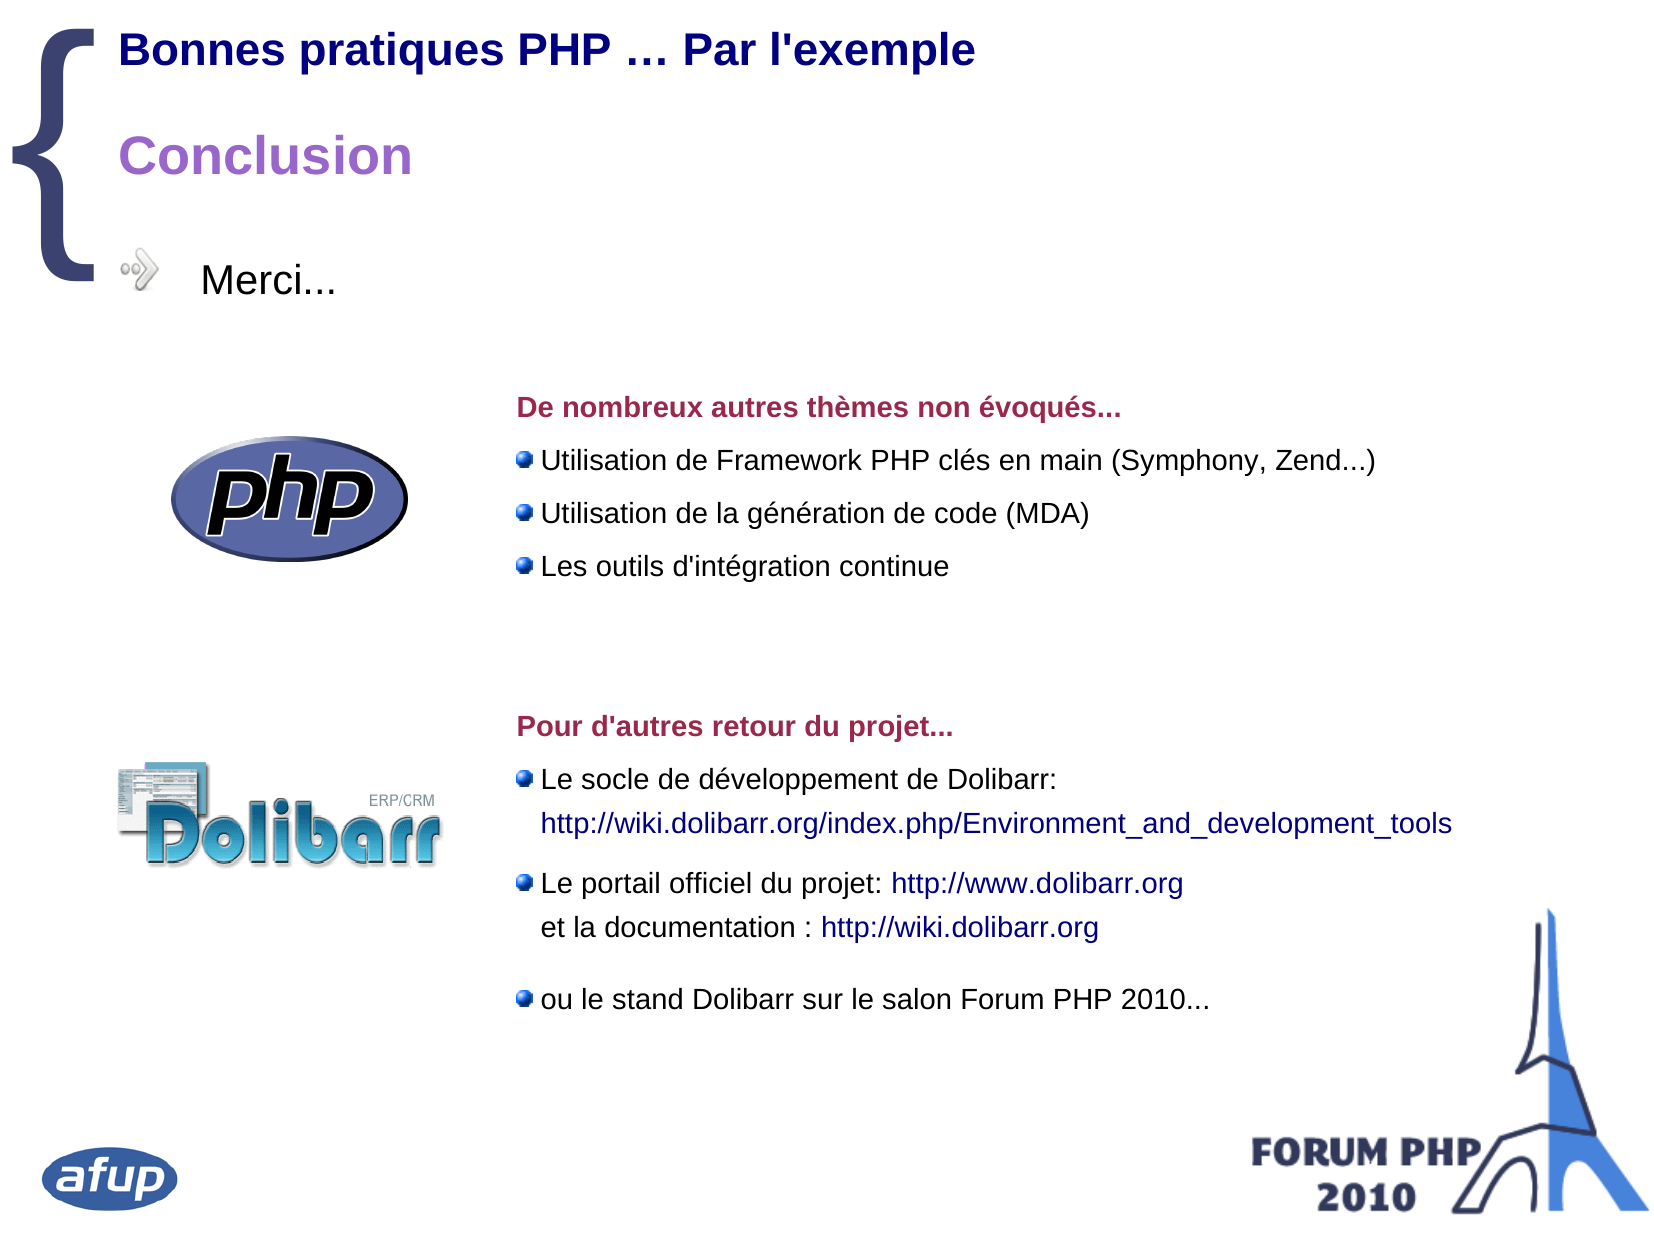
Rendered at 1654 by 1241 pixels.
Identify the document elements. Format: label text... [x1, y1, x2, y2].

picture [100, 747, 455, 875]
picture [171, 436, 408, 562]
title Bonnes pratiques PHP … Par l'exemple Conclusion [118, 9, 1541, 202]
subtitle Merci... [188, 206, 1624, 355]
picture [41, 1146, 178, 1211]
picture [1240, 872, 1650, 1241]
picture [118, 241, 161, 296]
text_box De nombreux autres thèmes non évoqués... Utilisation de Framework PHP clés en main (Symphony, Zend...) Utilisation de la génération de code (MDA) Les outils d'intégration continue Pour d'autres retour du projet... Le socle de développement de Dolibarr: http://wiki.dolibarr.org/index.php/Environment_and_development_tools Le portail officiel du projet: http://www.dolibarr.org et la documentation : http://wiki.dolibarr.org ou le stand Dolibarr sur le salon Forum PHP 2010... [501, 383, 1577, 1093]
